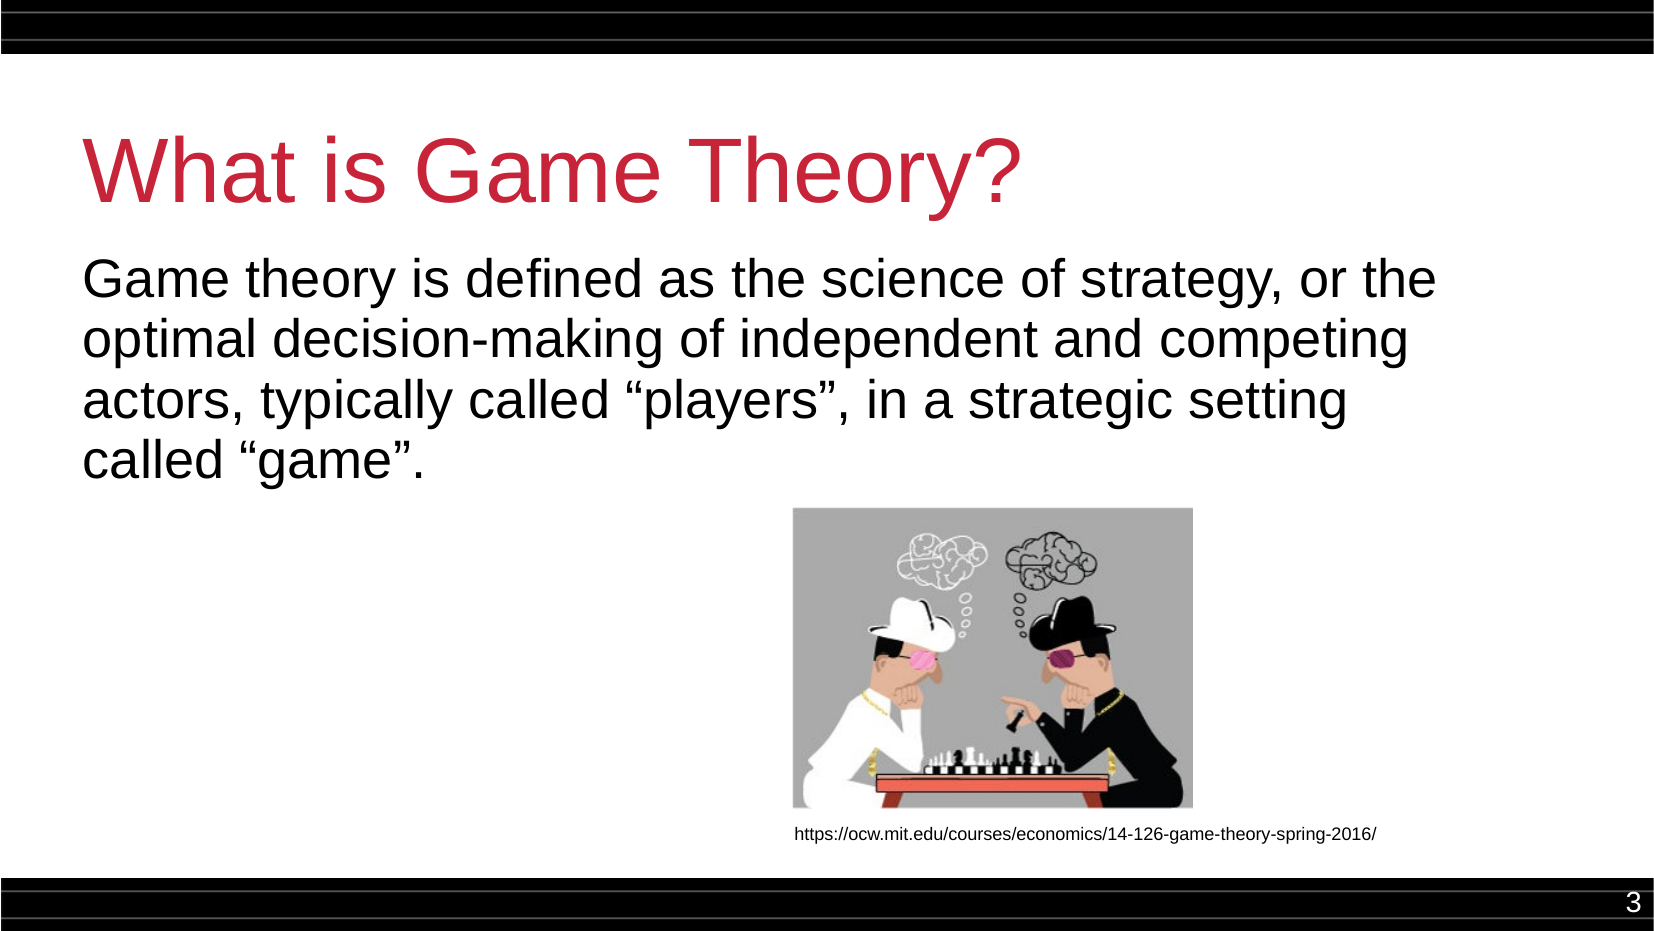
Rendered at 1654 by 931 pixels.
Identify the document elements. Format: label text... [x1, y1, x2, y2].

picture [1, 878, 1654, 931]
picture [1, 0, 1654, 54]
title What is Game Theory? [82, 92, 1571, 249]
text_box https://ocw.mit.edu/courses/economics/14-126-game-theory-spring-2016/ [779, 814, 1394, 900]
list Game theory is defined as the science of strategy, or the optimal decision-making of independent and competing actors, typically called “players”, in a strategic setting called “game”. [11, 248, 1500, 508]
picture [792, 507, 1193, 810]
